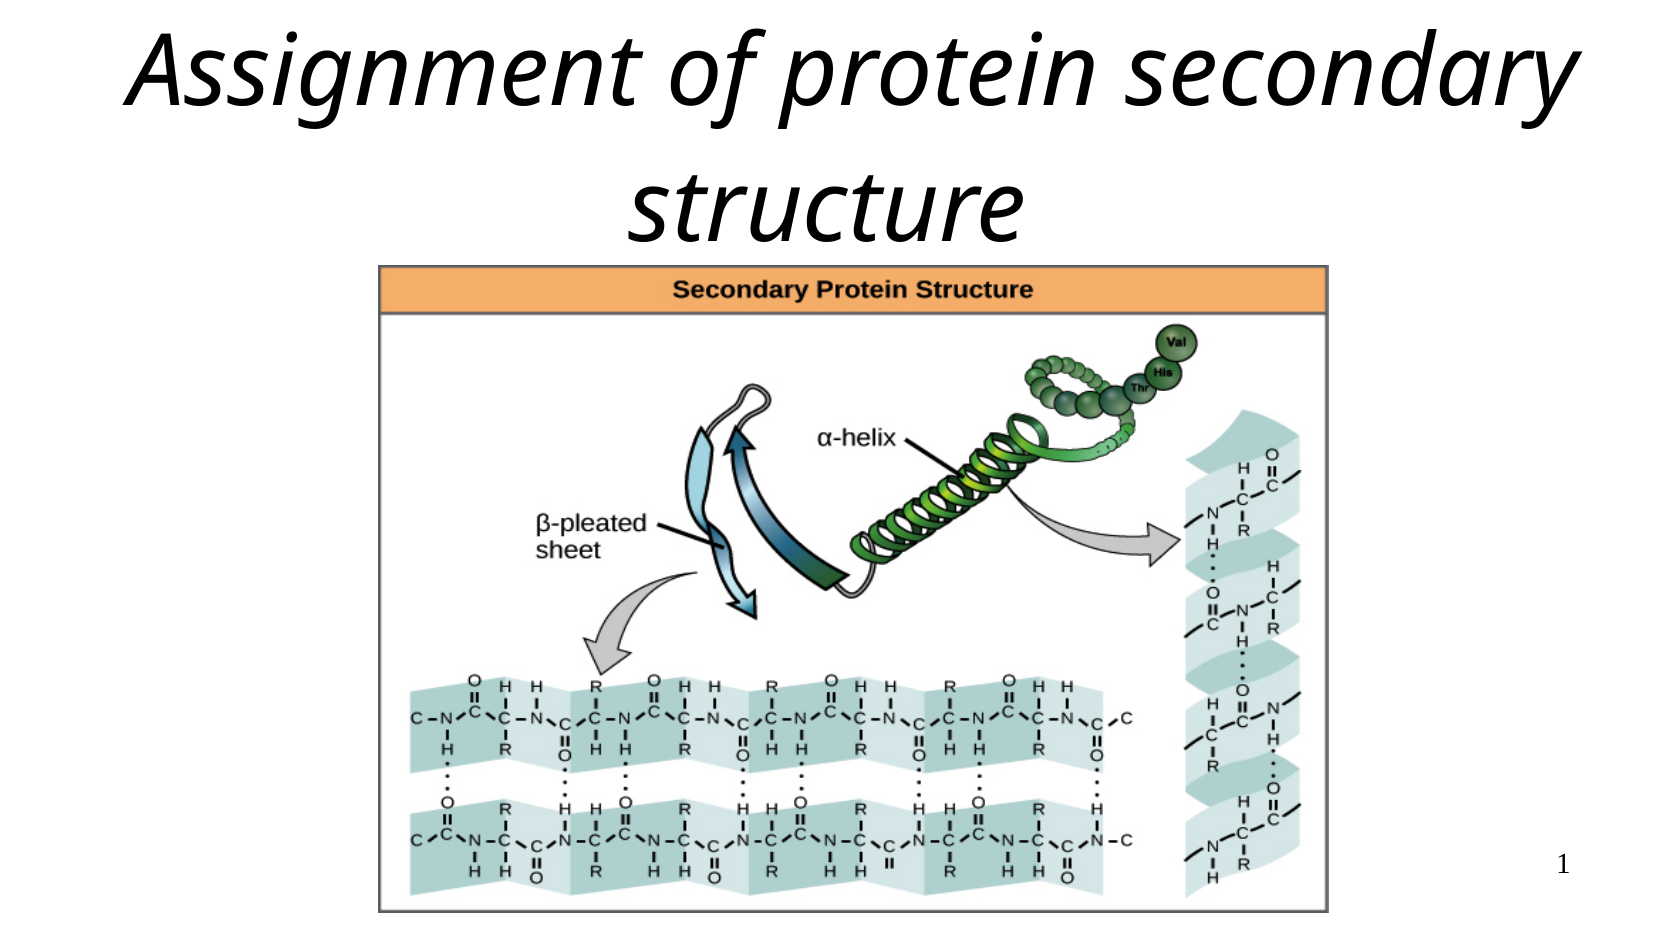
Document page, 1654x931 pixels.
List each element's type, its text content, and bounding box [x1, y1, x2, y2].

picture [378, 265, 1329, 913]
title Assignment of protein secondary structure [31, 14, 1626, 255]
